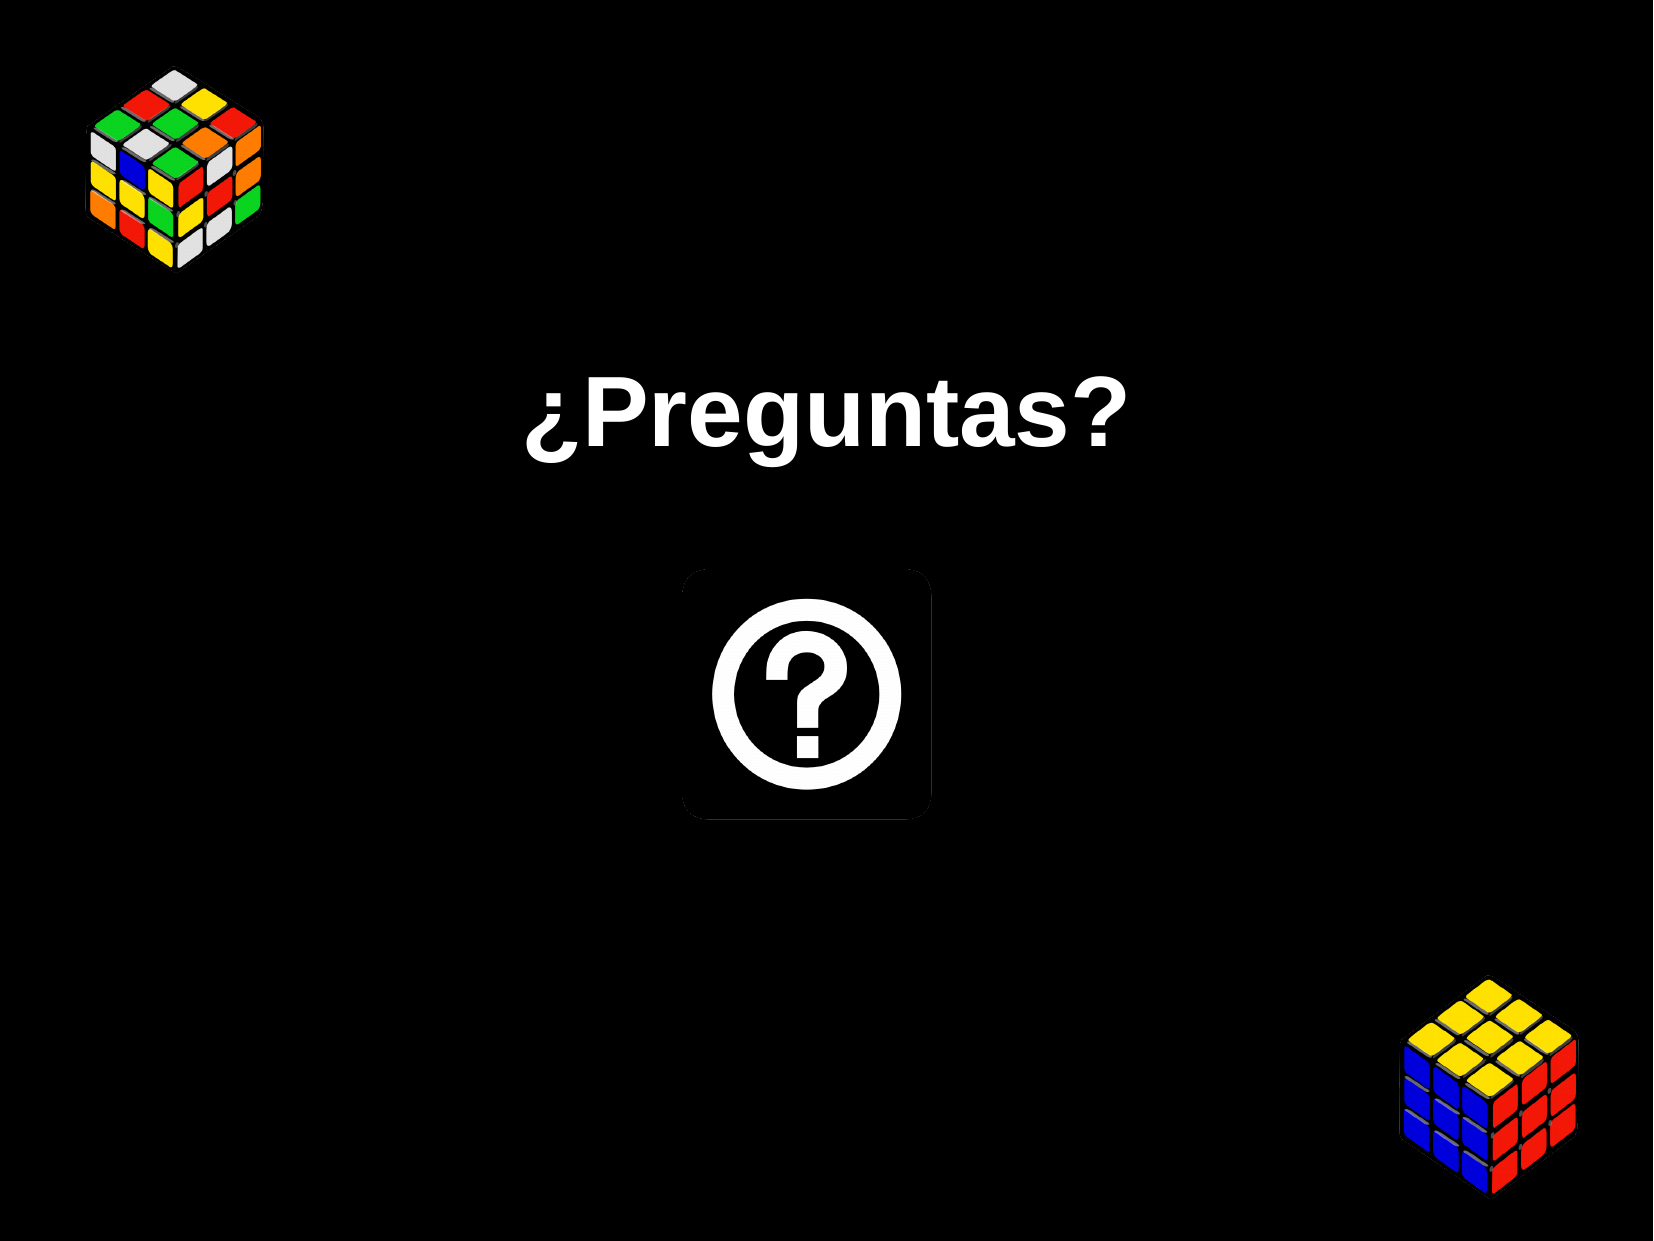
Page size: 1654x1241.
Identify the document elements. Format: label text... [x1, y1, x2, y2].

picture [37, 0, 338, 378]
picture [1350, 821, 1653, 1241]
subtitle ¿Preguntas? [82, 56, 1571, 1102]
picture [675, 562, 938, 826]
